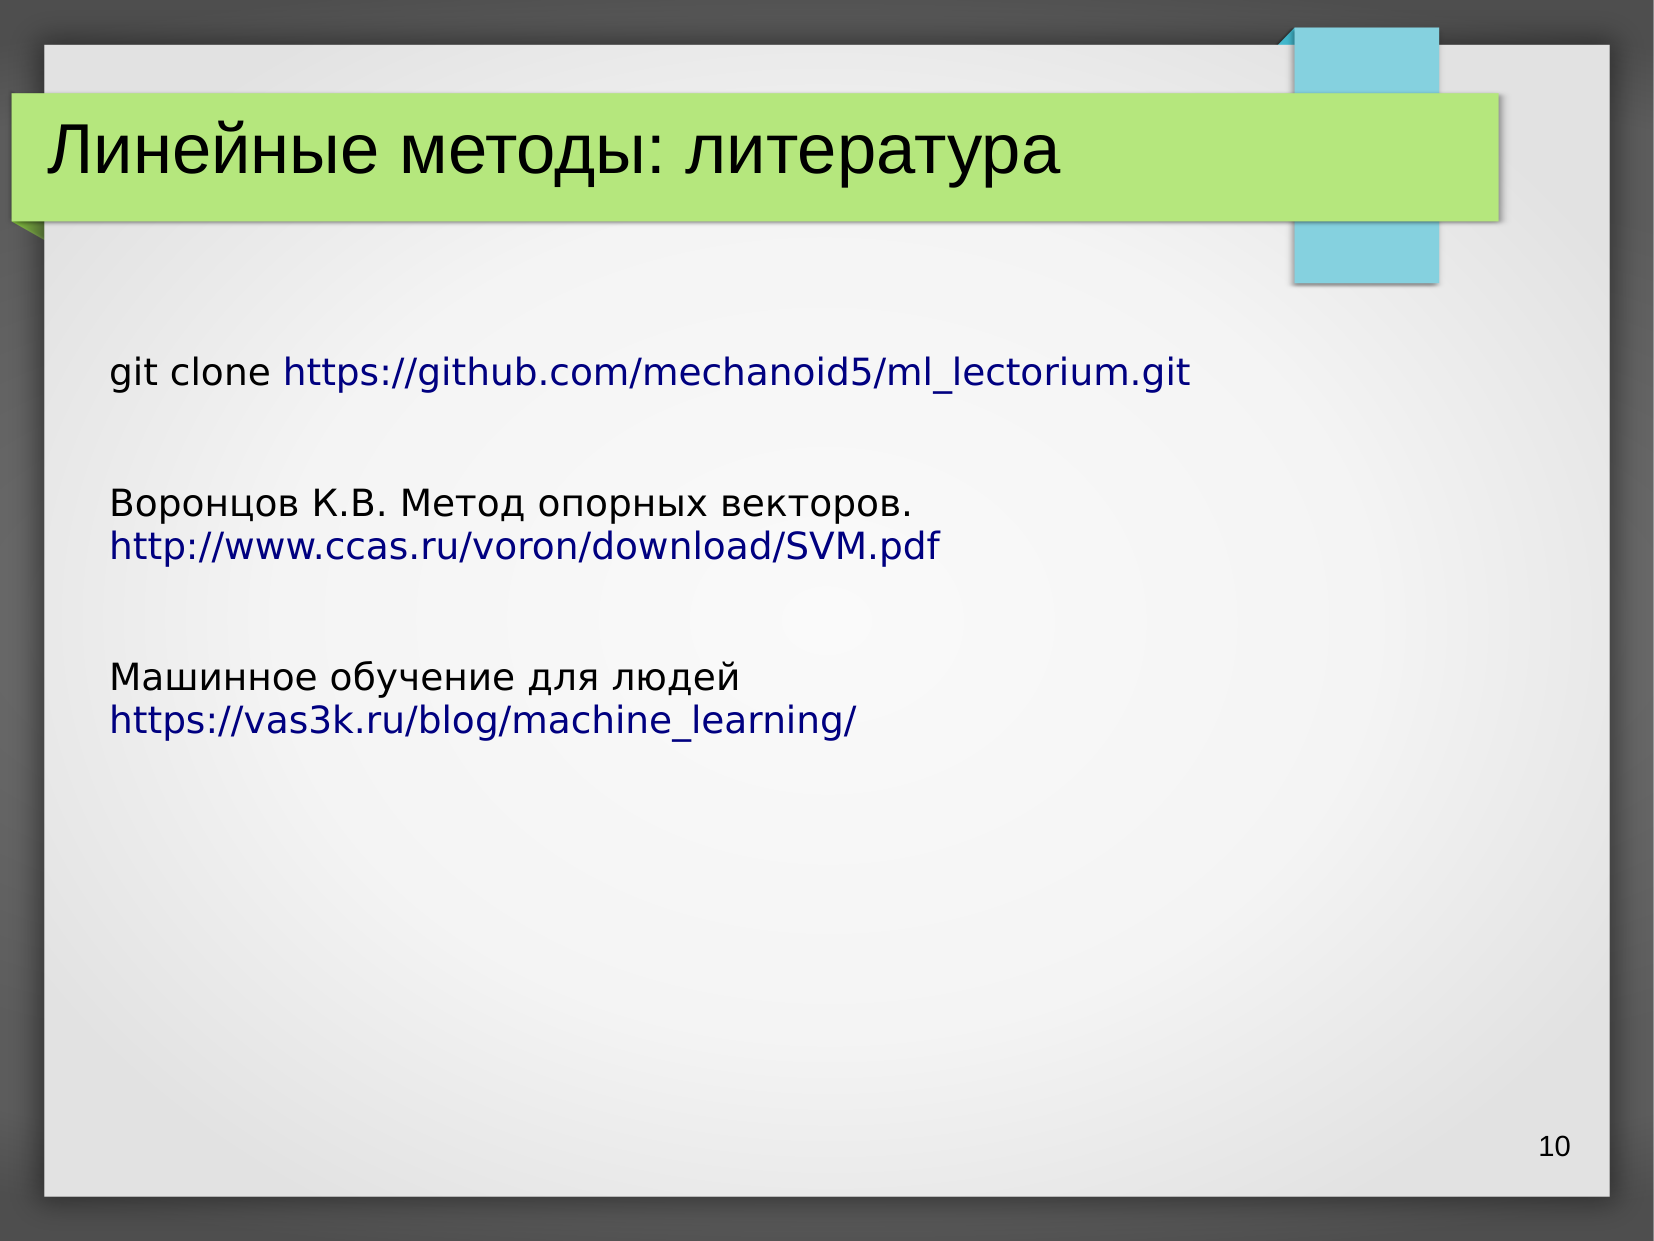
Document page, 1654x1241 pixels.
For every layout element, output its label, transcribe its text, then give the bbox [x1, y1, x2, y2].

picture [0, 0, 1654, 1241]
text_box git clone https://github.com/mechanoid5/ml_lectorium.git Воронцов К.В. Метод опорных векторов. http://www.ccas.ru/voron/download/SVM.pdf Машинное обучение для людей https://vas3k.ru/blog/machine_learning/ [94, 300, 1524, 881]
title Линейные методы: литература [47, 109, 1501, 190]
